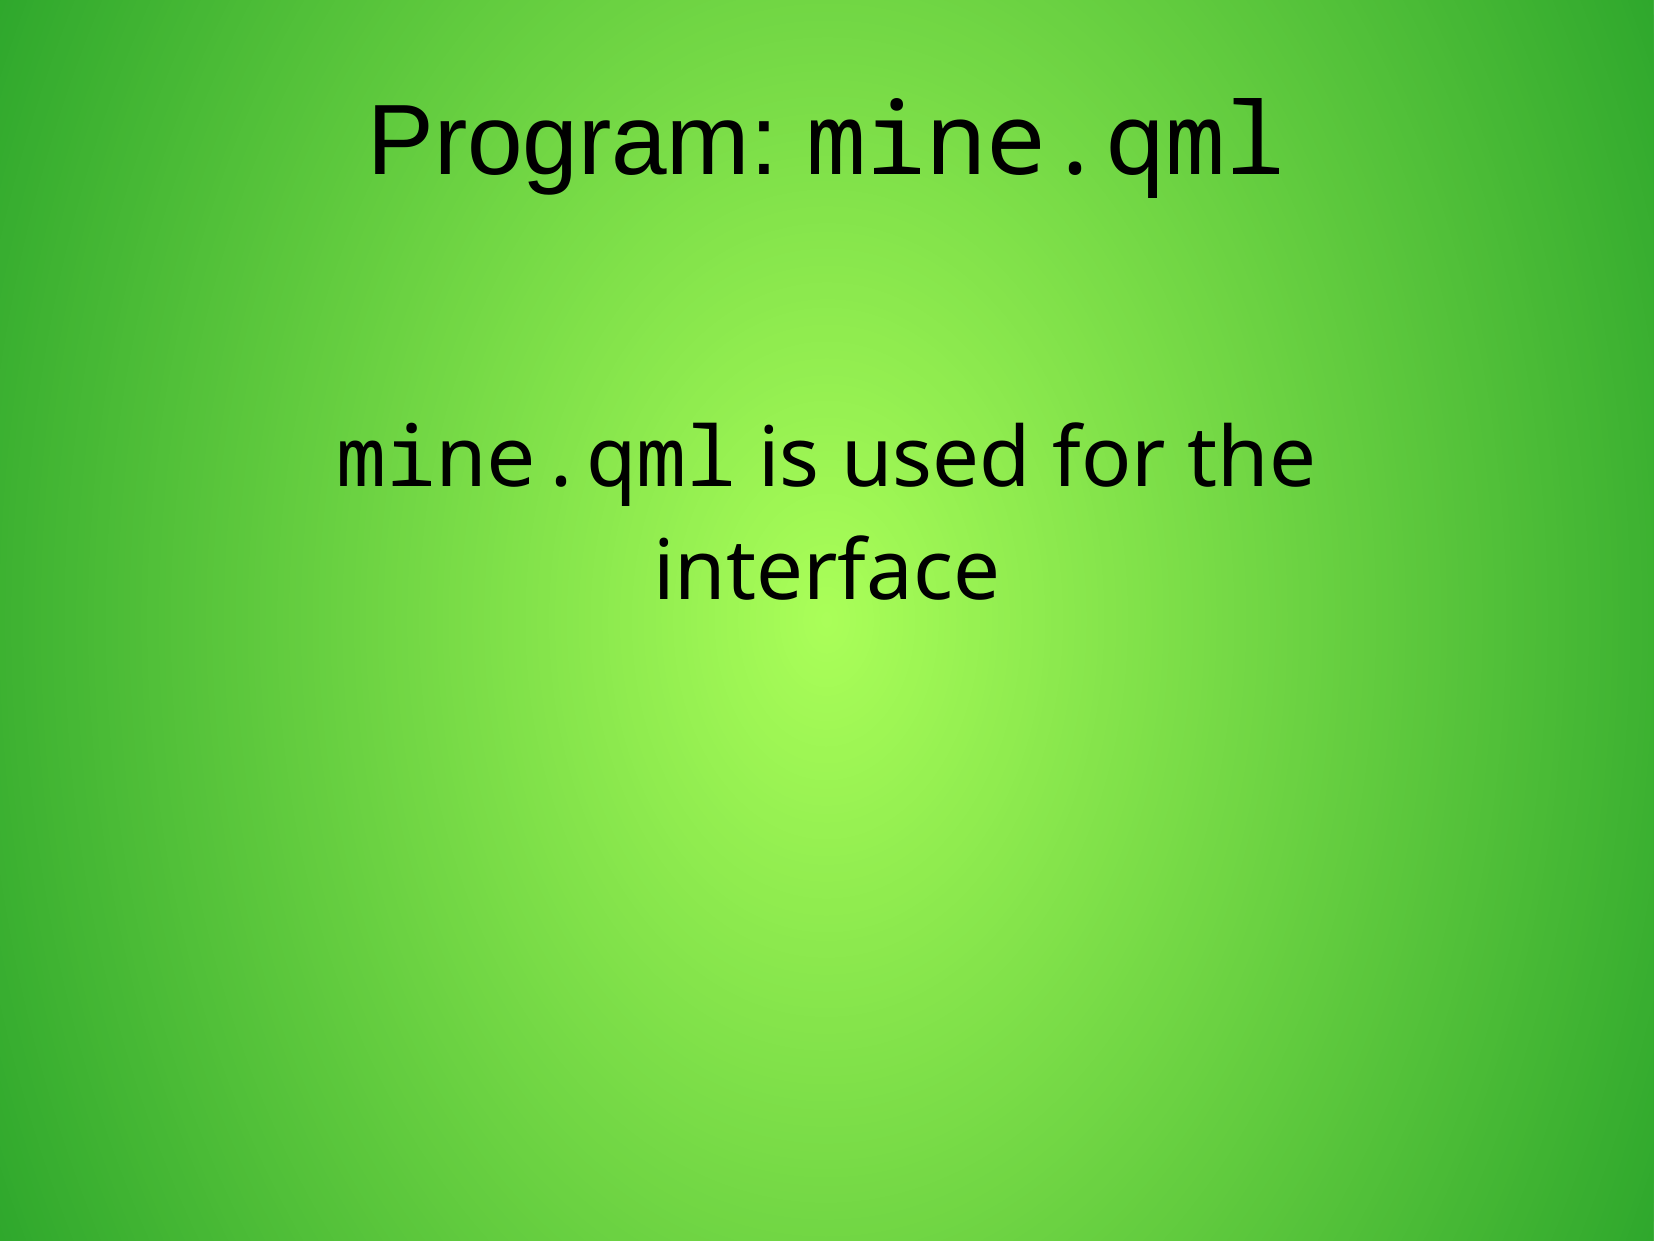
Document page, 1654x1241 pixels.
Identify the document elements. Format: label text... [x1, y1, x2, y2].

text_box mine.qml is used for the interface [150, 390, 1504, 522]
text_box Program: mine.qml [316, 60, 1337, 196]
